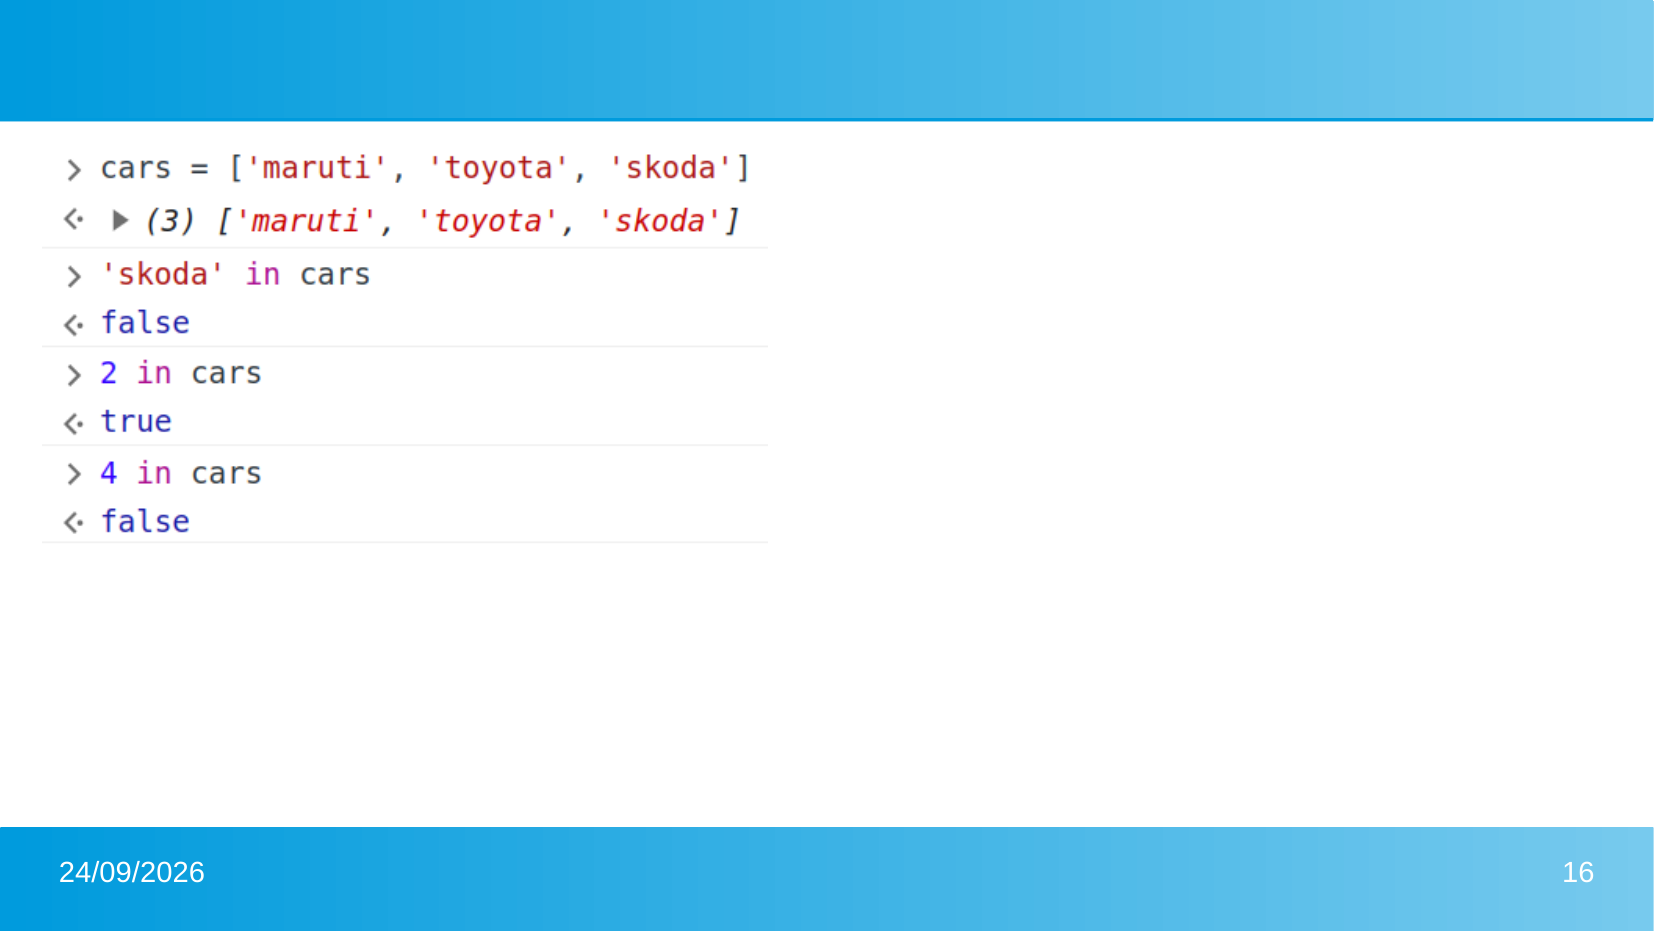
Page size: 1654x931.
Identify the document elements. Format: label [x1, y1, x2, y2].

picture [42, 147, 768, 548]
